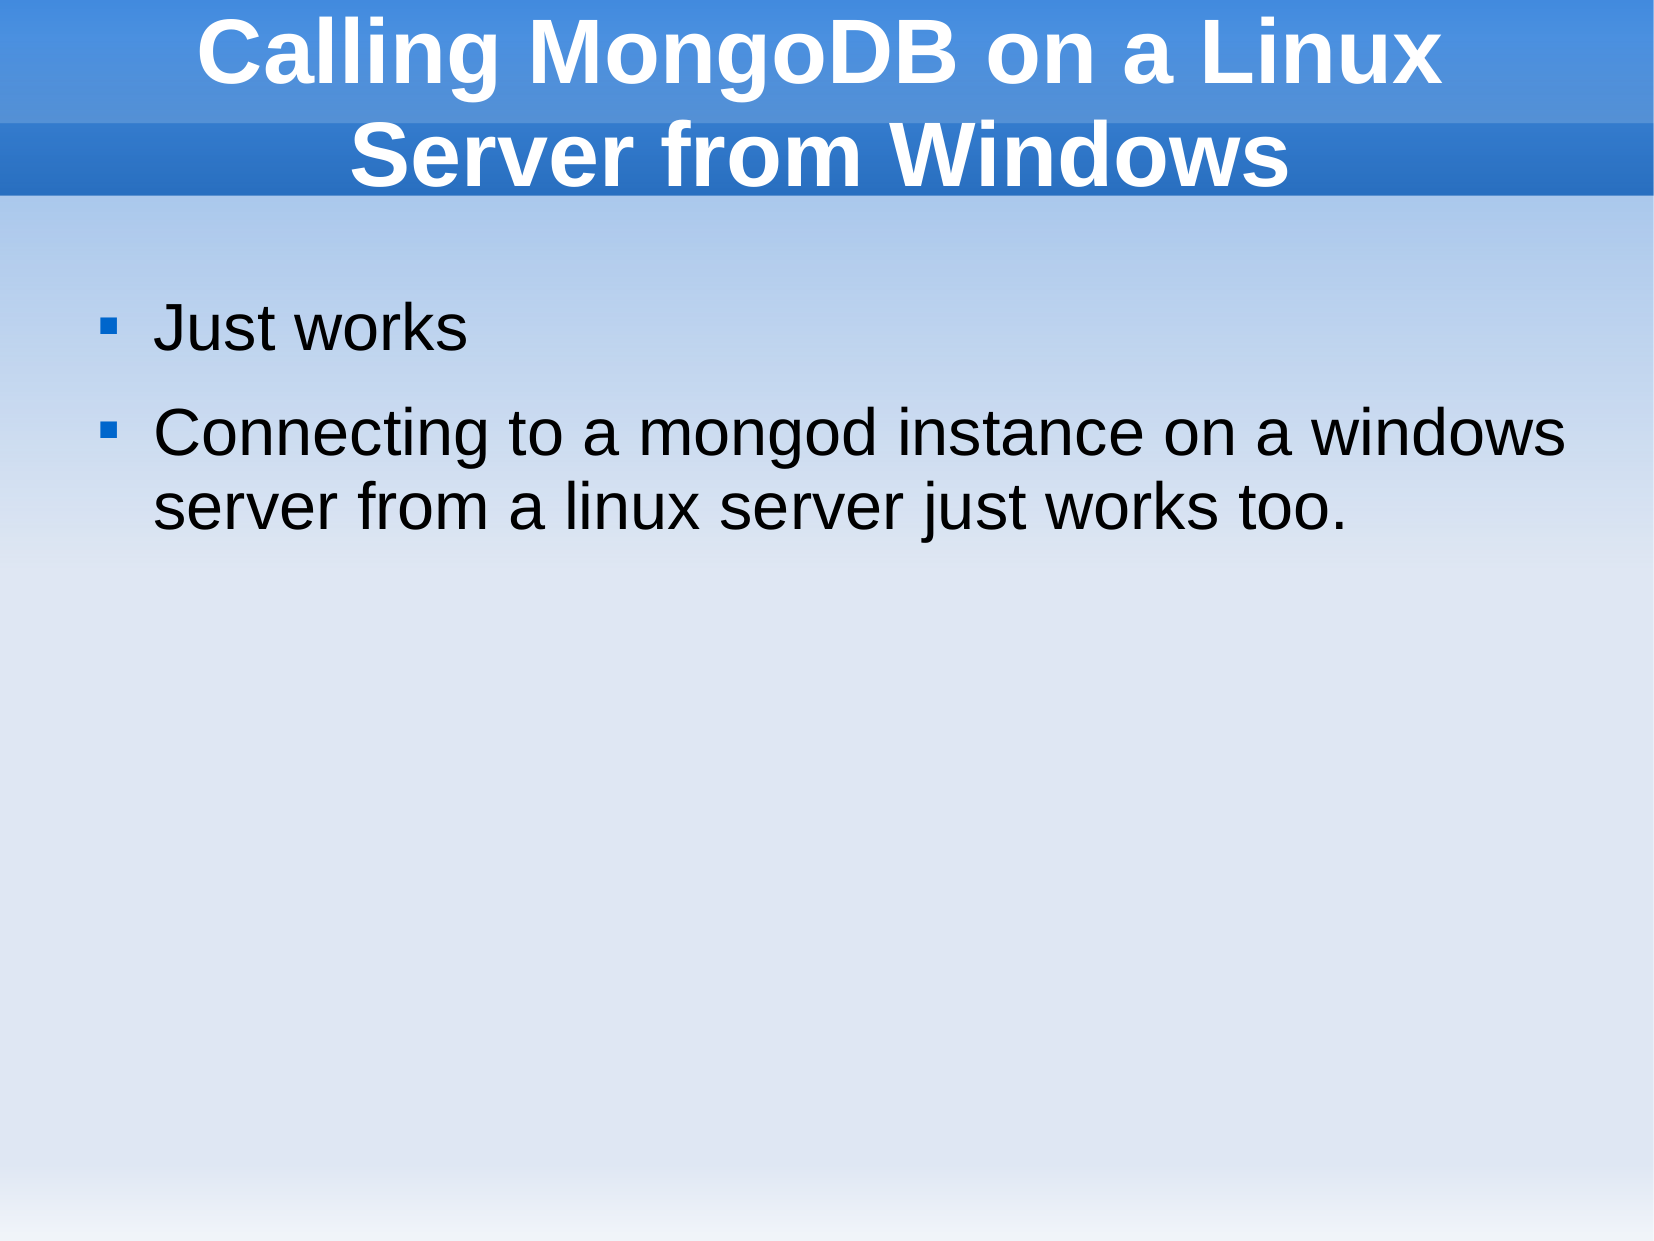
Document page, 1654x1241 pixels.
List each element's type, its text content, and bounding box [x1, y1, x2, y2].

picture [0, 0, 1654, 1241]
list Just works Connecting to a mongod instance on a windows server from a linux server just works too. [82, 290, 1571, 1109]
title Calling MongoDB on a Linux Server from Windows [76, 0, 1565, 208]
